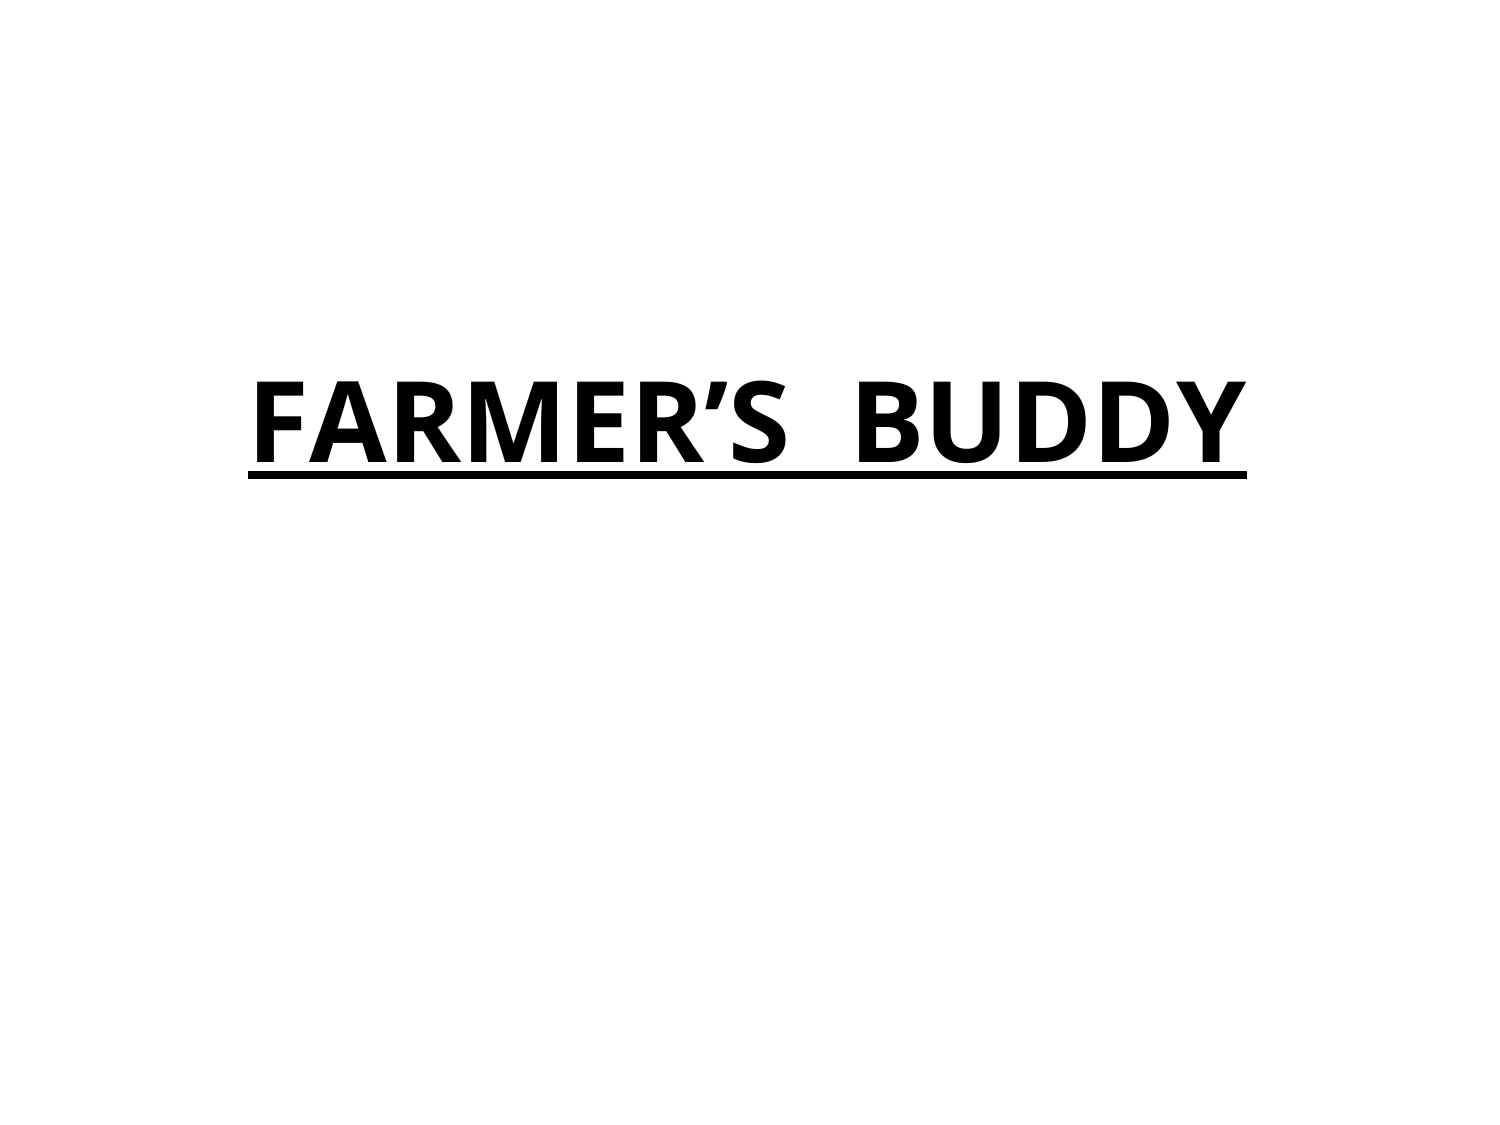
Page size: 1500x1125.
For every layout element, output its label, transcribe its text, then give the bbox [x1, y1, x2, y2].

text_box FARMER’S BUDDY [232, 321, 1327, 473]
